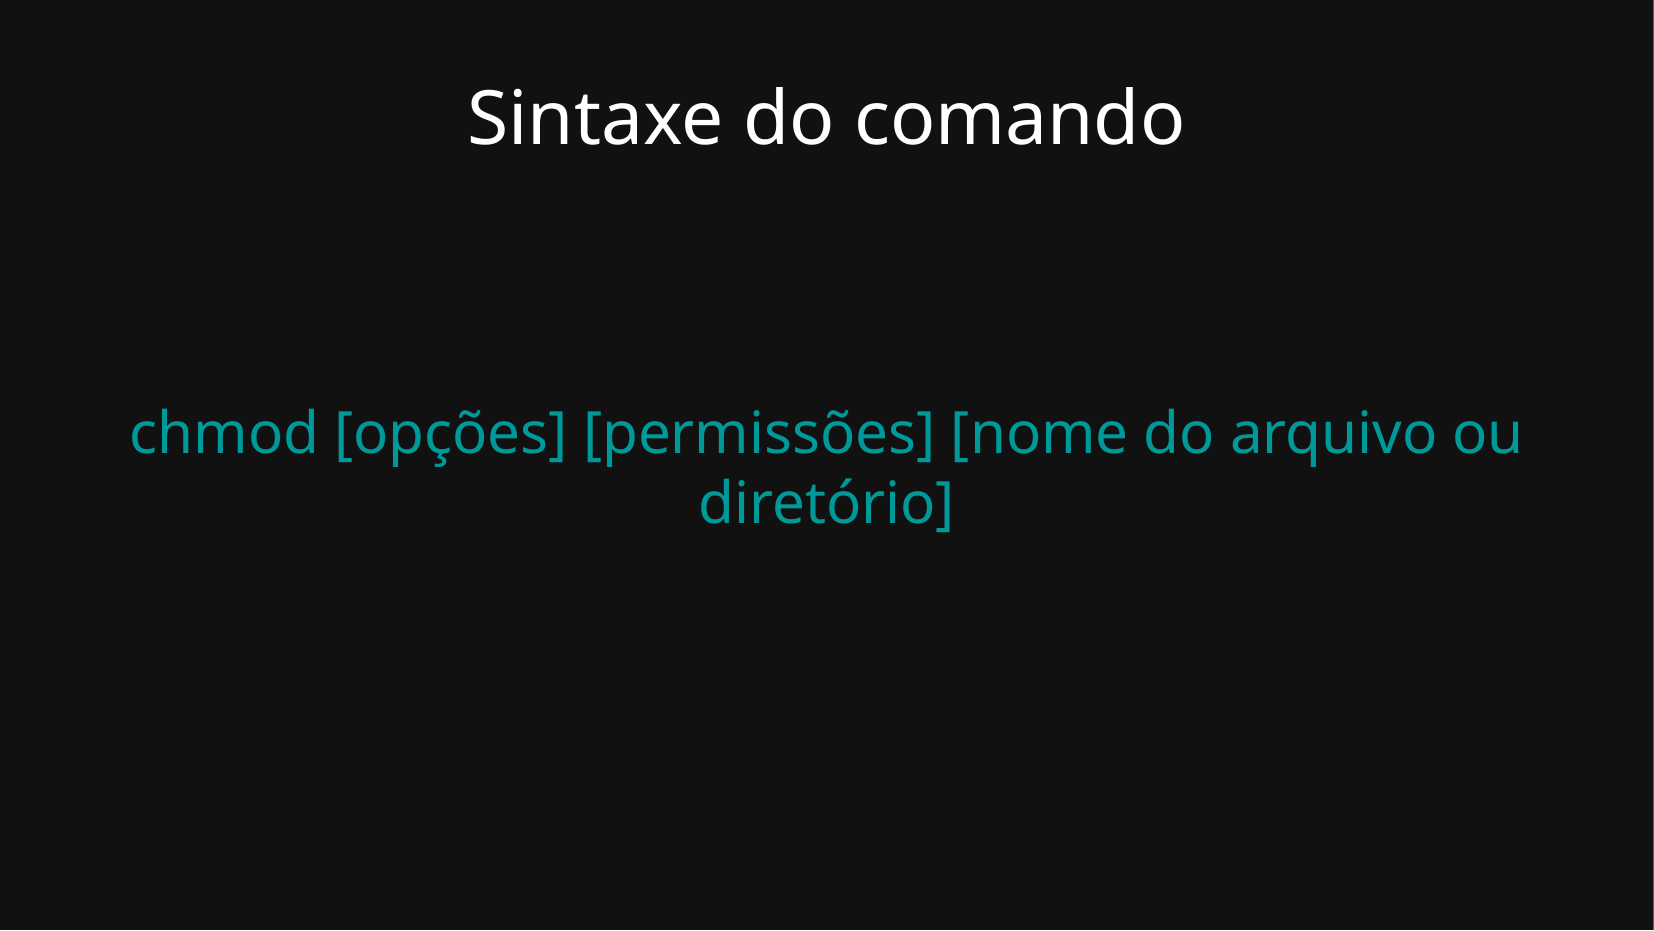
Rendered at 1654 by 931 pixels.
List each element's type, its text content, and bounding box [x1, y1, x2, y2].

text_box chmod [opções] [permissões] [nome do arquivo ou diretório] [35, 379, 1618, 551]
text_box Sintaxe do comando [82, 36, 1571, 193]
